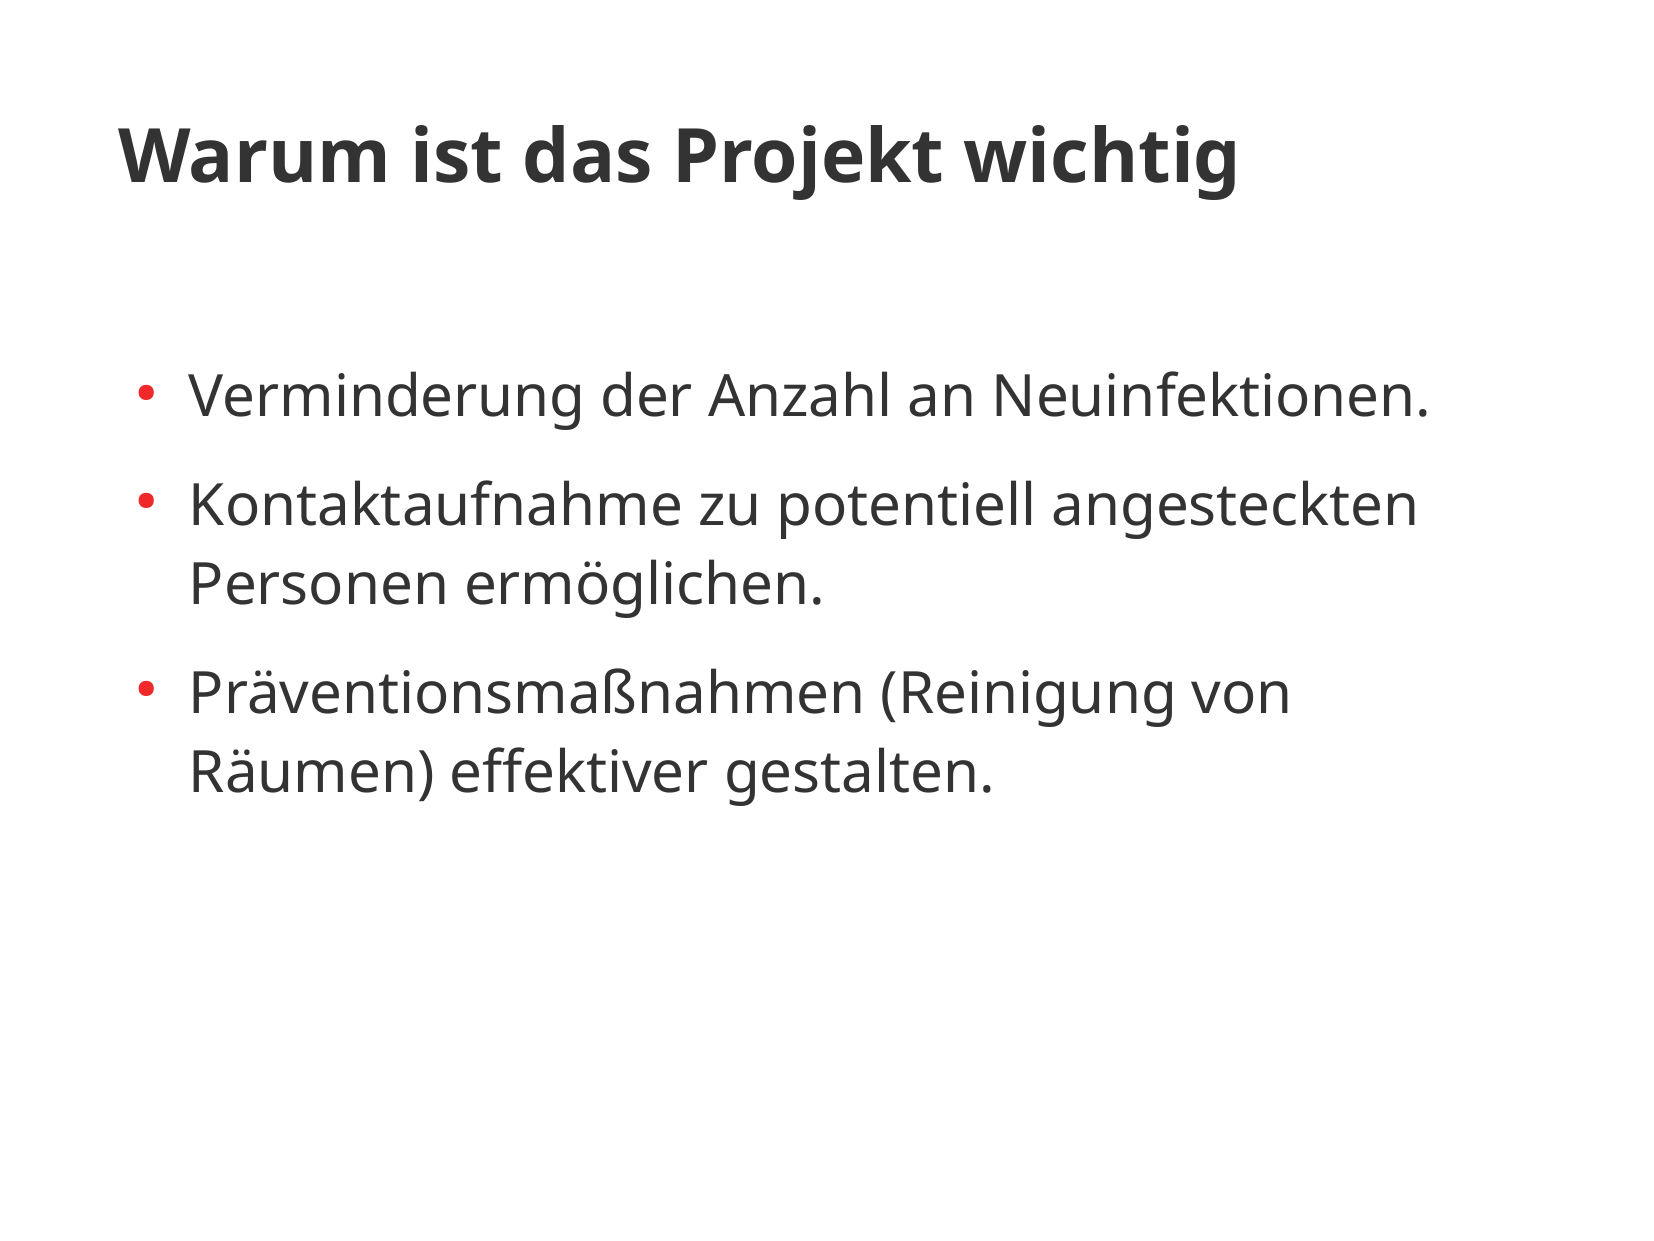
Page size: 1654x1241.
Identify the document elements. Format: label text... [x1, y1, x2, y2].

title Warum ist das Projekt wichtig [118, 45, 1571, 260]
list Verminderung der Anzahl an Neuinfektionen. Kontaktaufnahme zu potentiell angesteckten Personen ermöglichen. Präventionsmaßnahmen (Reinigung von Räumen) effektiver gestalten. [118, 354, 1536, 1074]
